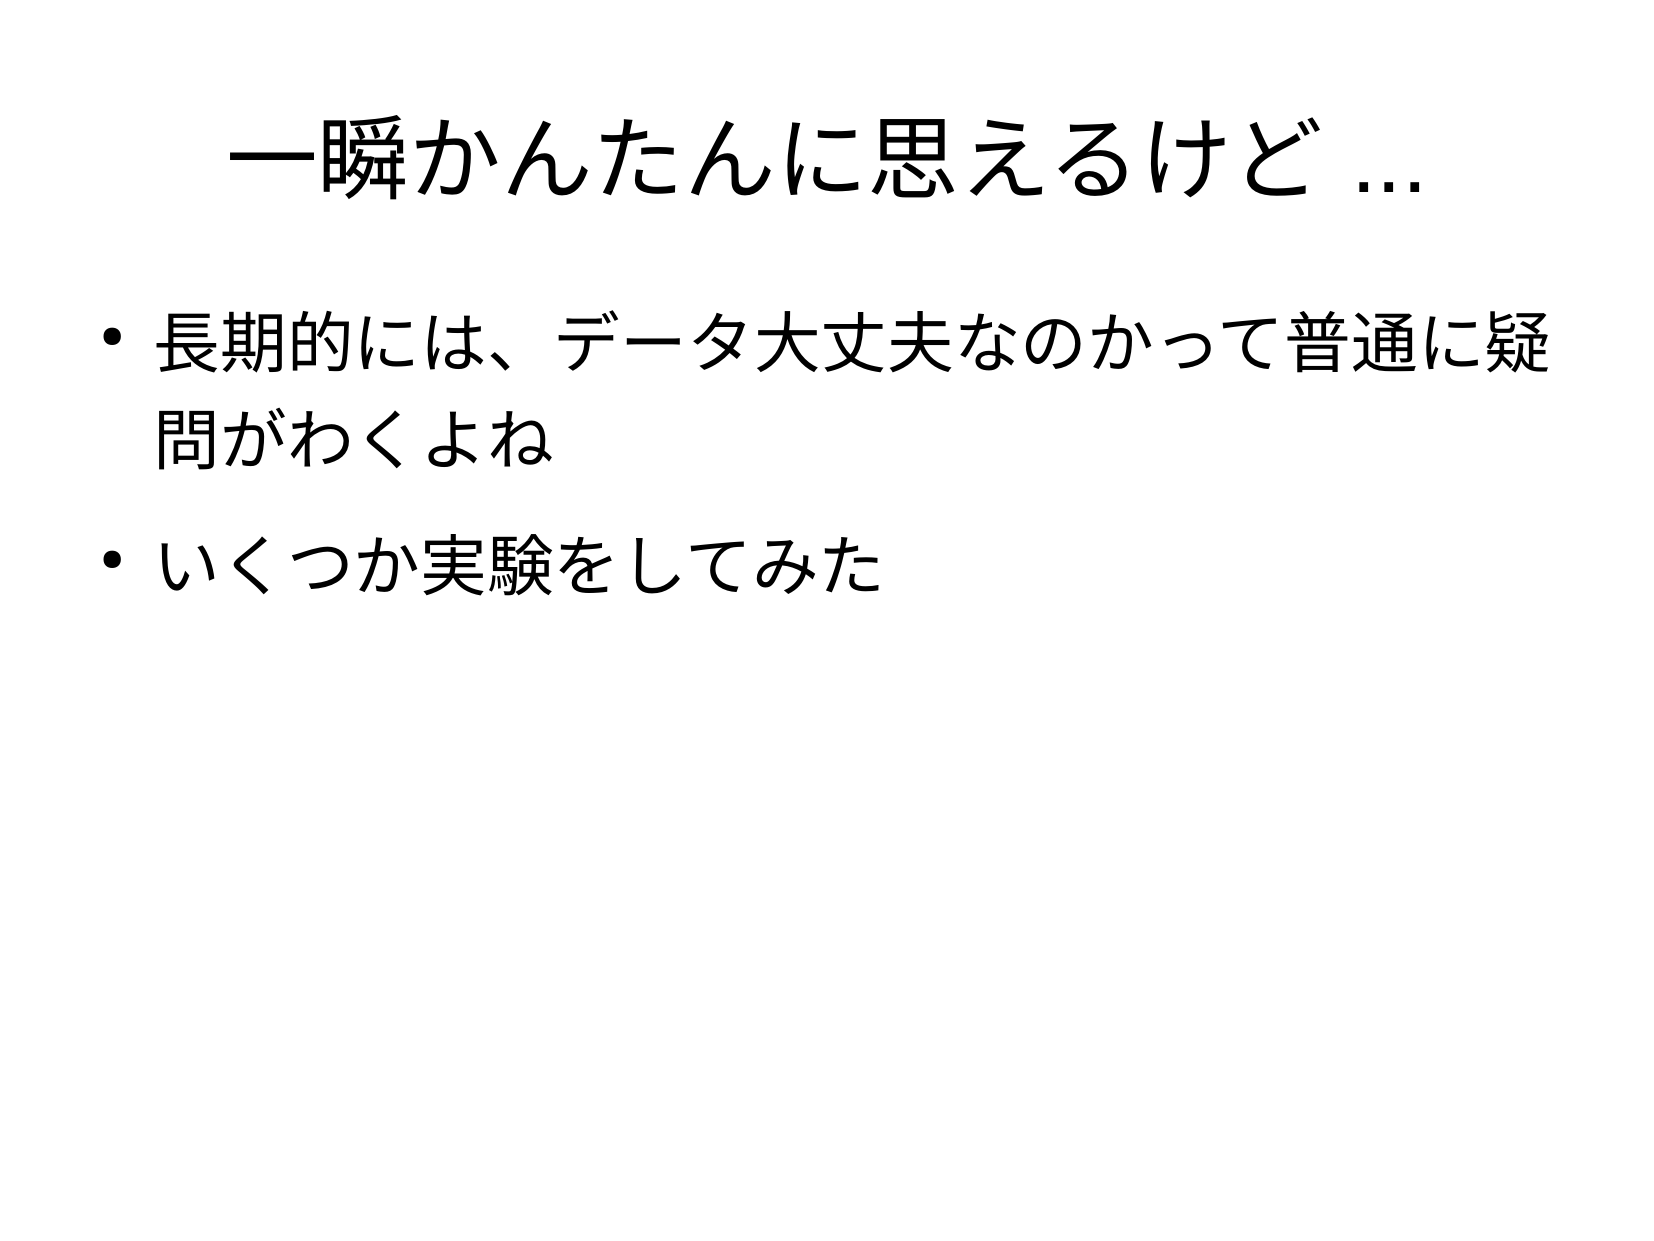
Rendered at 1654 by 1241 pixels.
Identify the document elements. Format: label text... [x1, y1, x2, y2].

list 長期的には、データ大丈夫なのかって普通に疑問がわくよね いくつか実験をしてみた [82, 290, 1571, 1109]
title 一瞬かんたんに思えるけど... [82, 49, 1571, 257]
